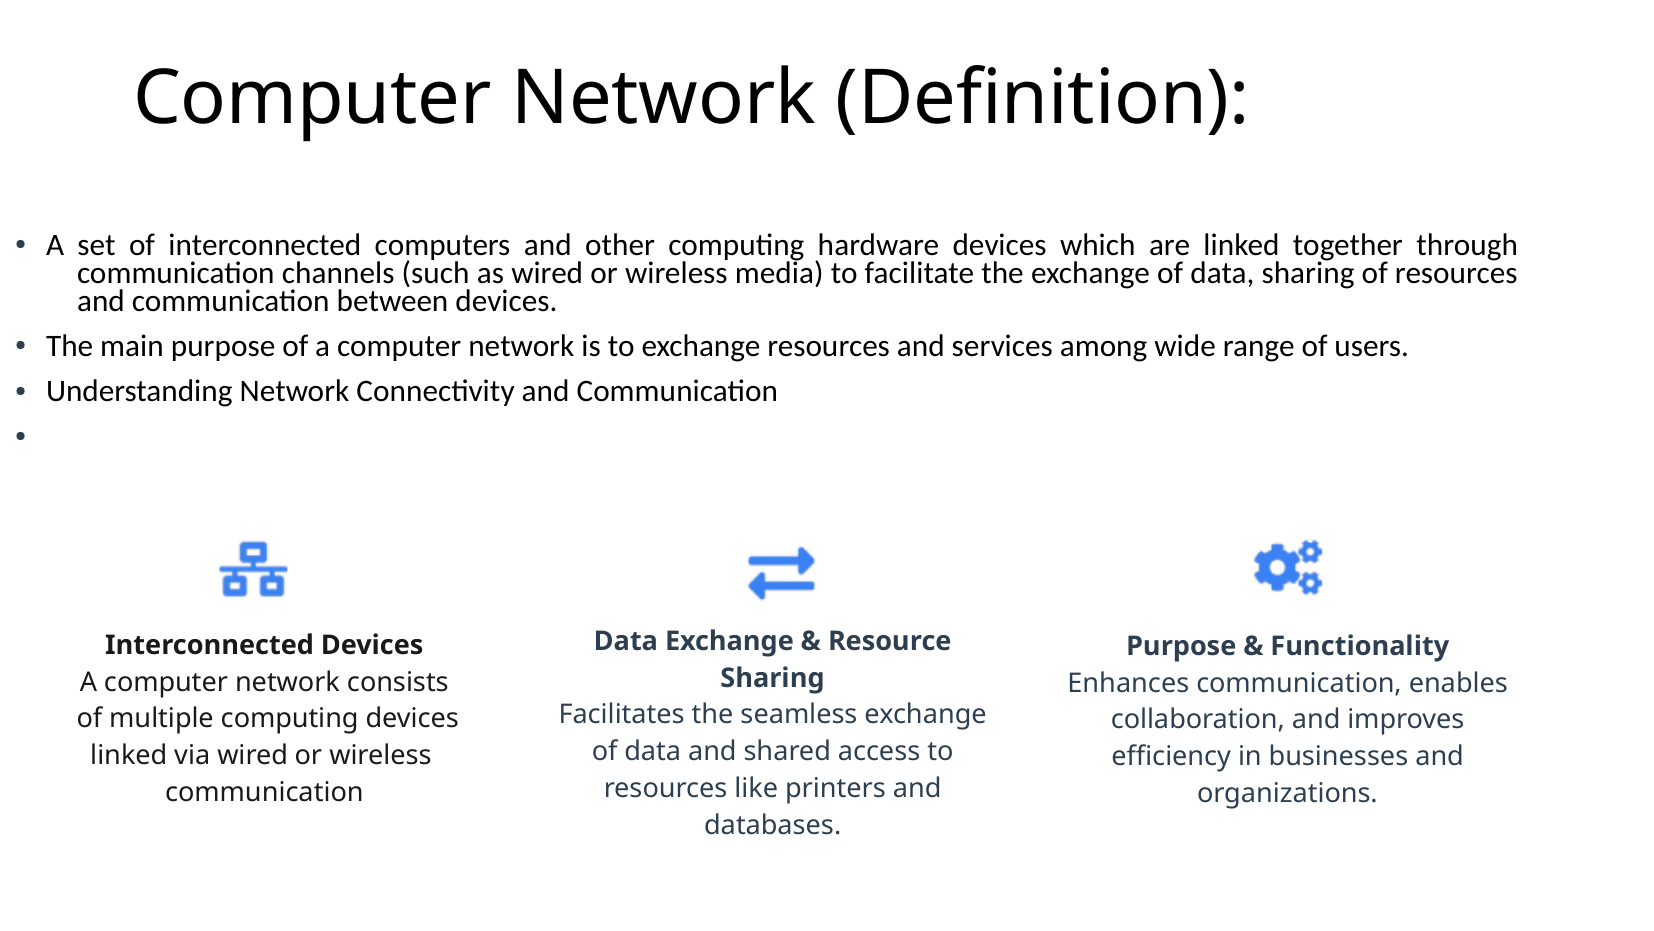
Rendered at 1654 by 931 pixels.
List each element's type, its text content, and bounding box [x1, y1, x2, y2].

picture [207, 525, 305, 611]
list A set of interconnected computers and other computing hardware devices which are linked together through communication channels (such as wired or wireless media) to facilitate the exchange of data, sharing of resources and communication between devices. The main purpose of a computer network is to exchange resources and services among wide range of users. Understanding Network Connectivity and Communication [0, 225, 1536, 638]
text_box Purpose & Functionality Enhances communication, enables collaboration, and improves efficiency in businesses and organizations. [1038, 632, 1537, 804]
title Computer Network (Definition): [118, 36, 1654, 155]
picture [726, 525, 839, 621]
text_box Data Exchange & Resource Sharing Facilitates the seamless exchange of data and shared access to resources like printers and databases. [527, 630, 1018, 834]
picture [1237, 525, 1335, 611]
text_box Interconnected Devices A computer network consists of multiple computing devices linked via wired or wireless communication [41, 632, 488, 804]
